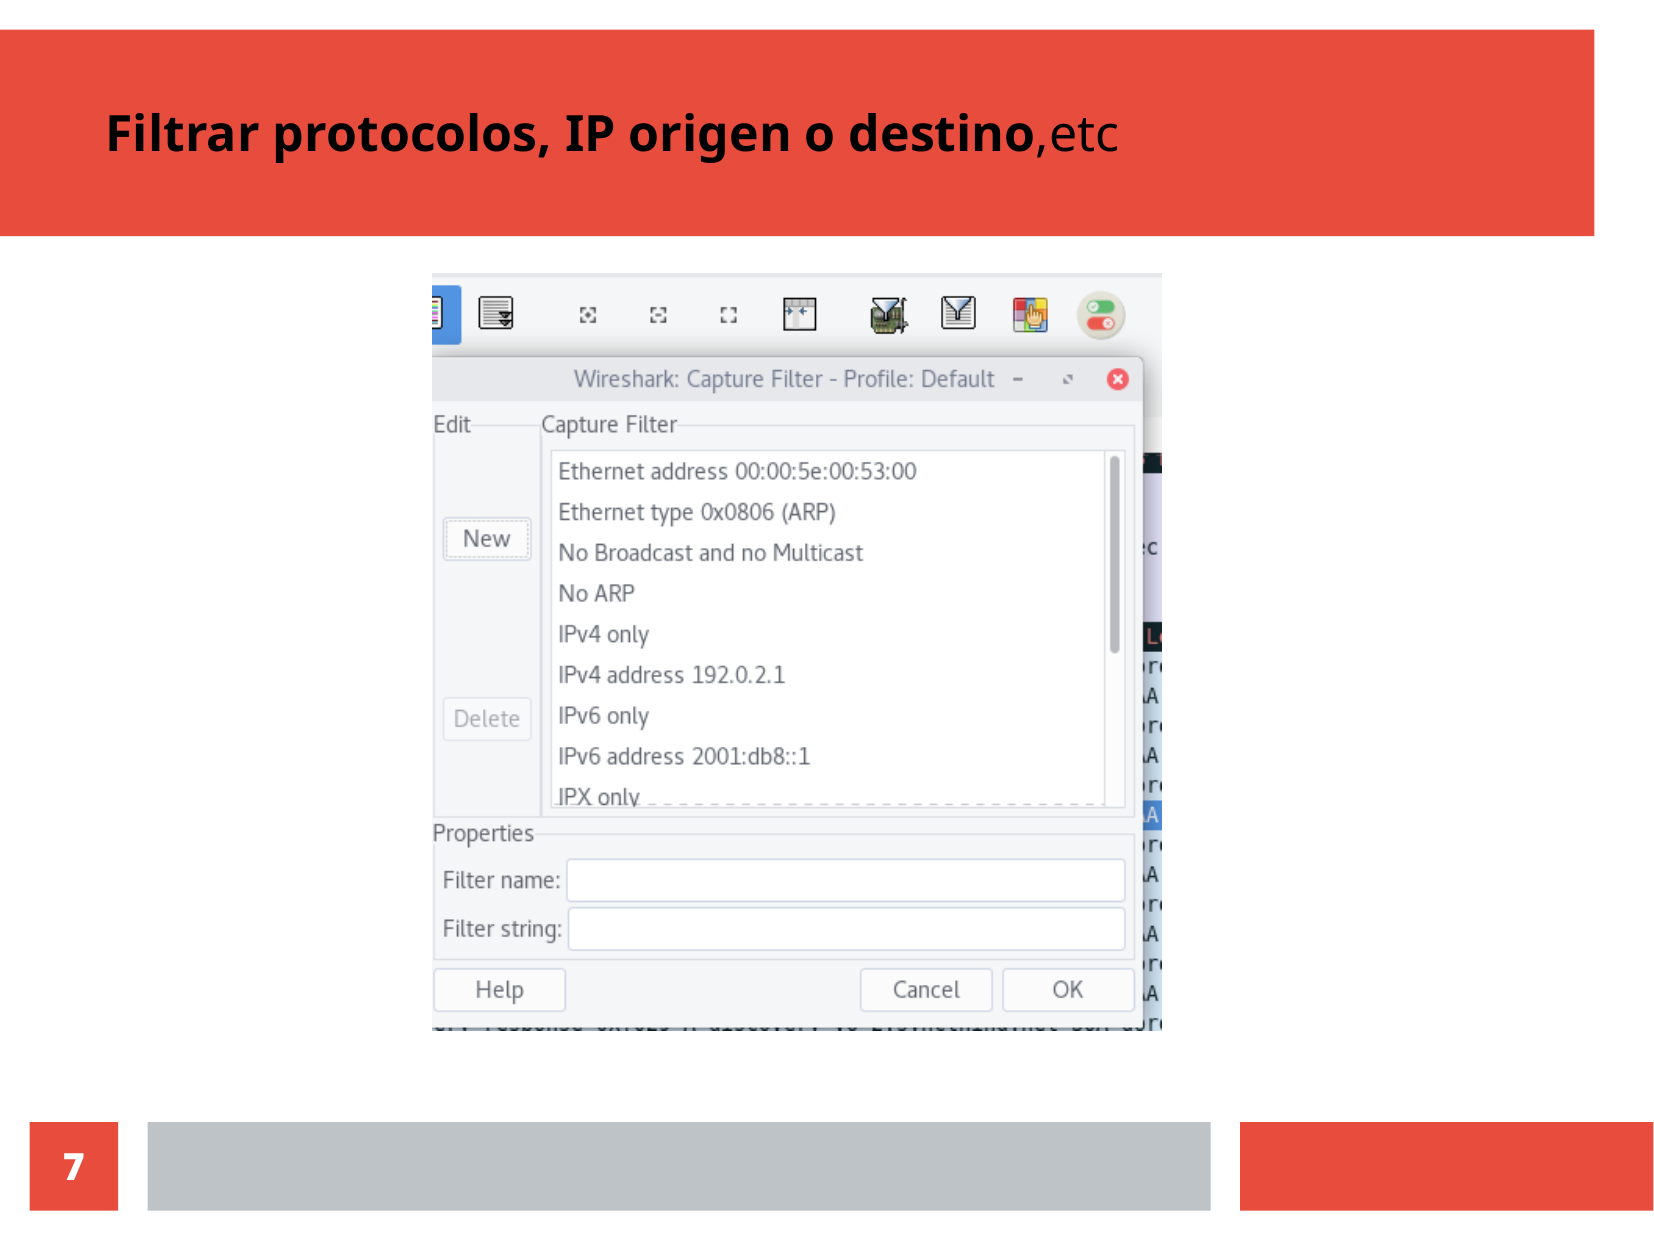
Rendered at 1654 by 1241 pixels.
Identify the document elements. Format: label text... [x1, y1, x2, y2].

text_box Filtrar protocolos, IP origen o destino,etc [90, 90, 1033, 164]
picture [432, 273, 1162, 1031]
